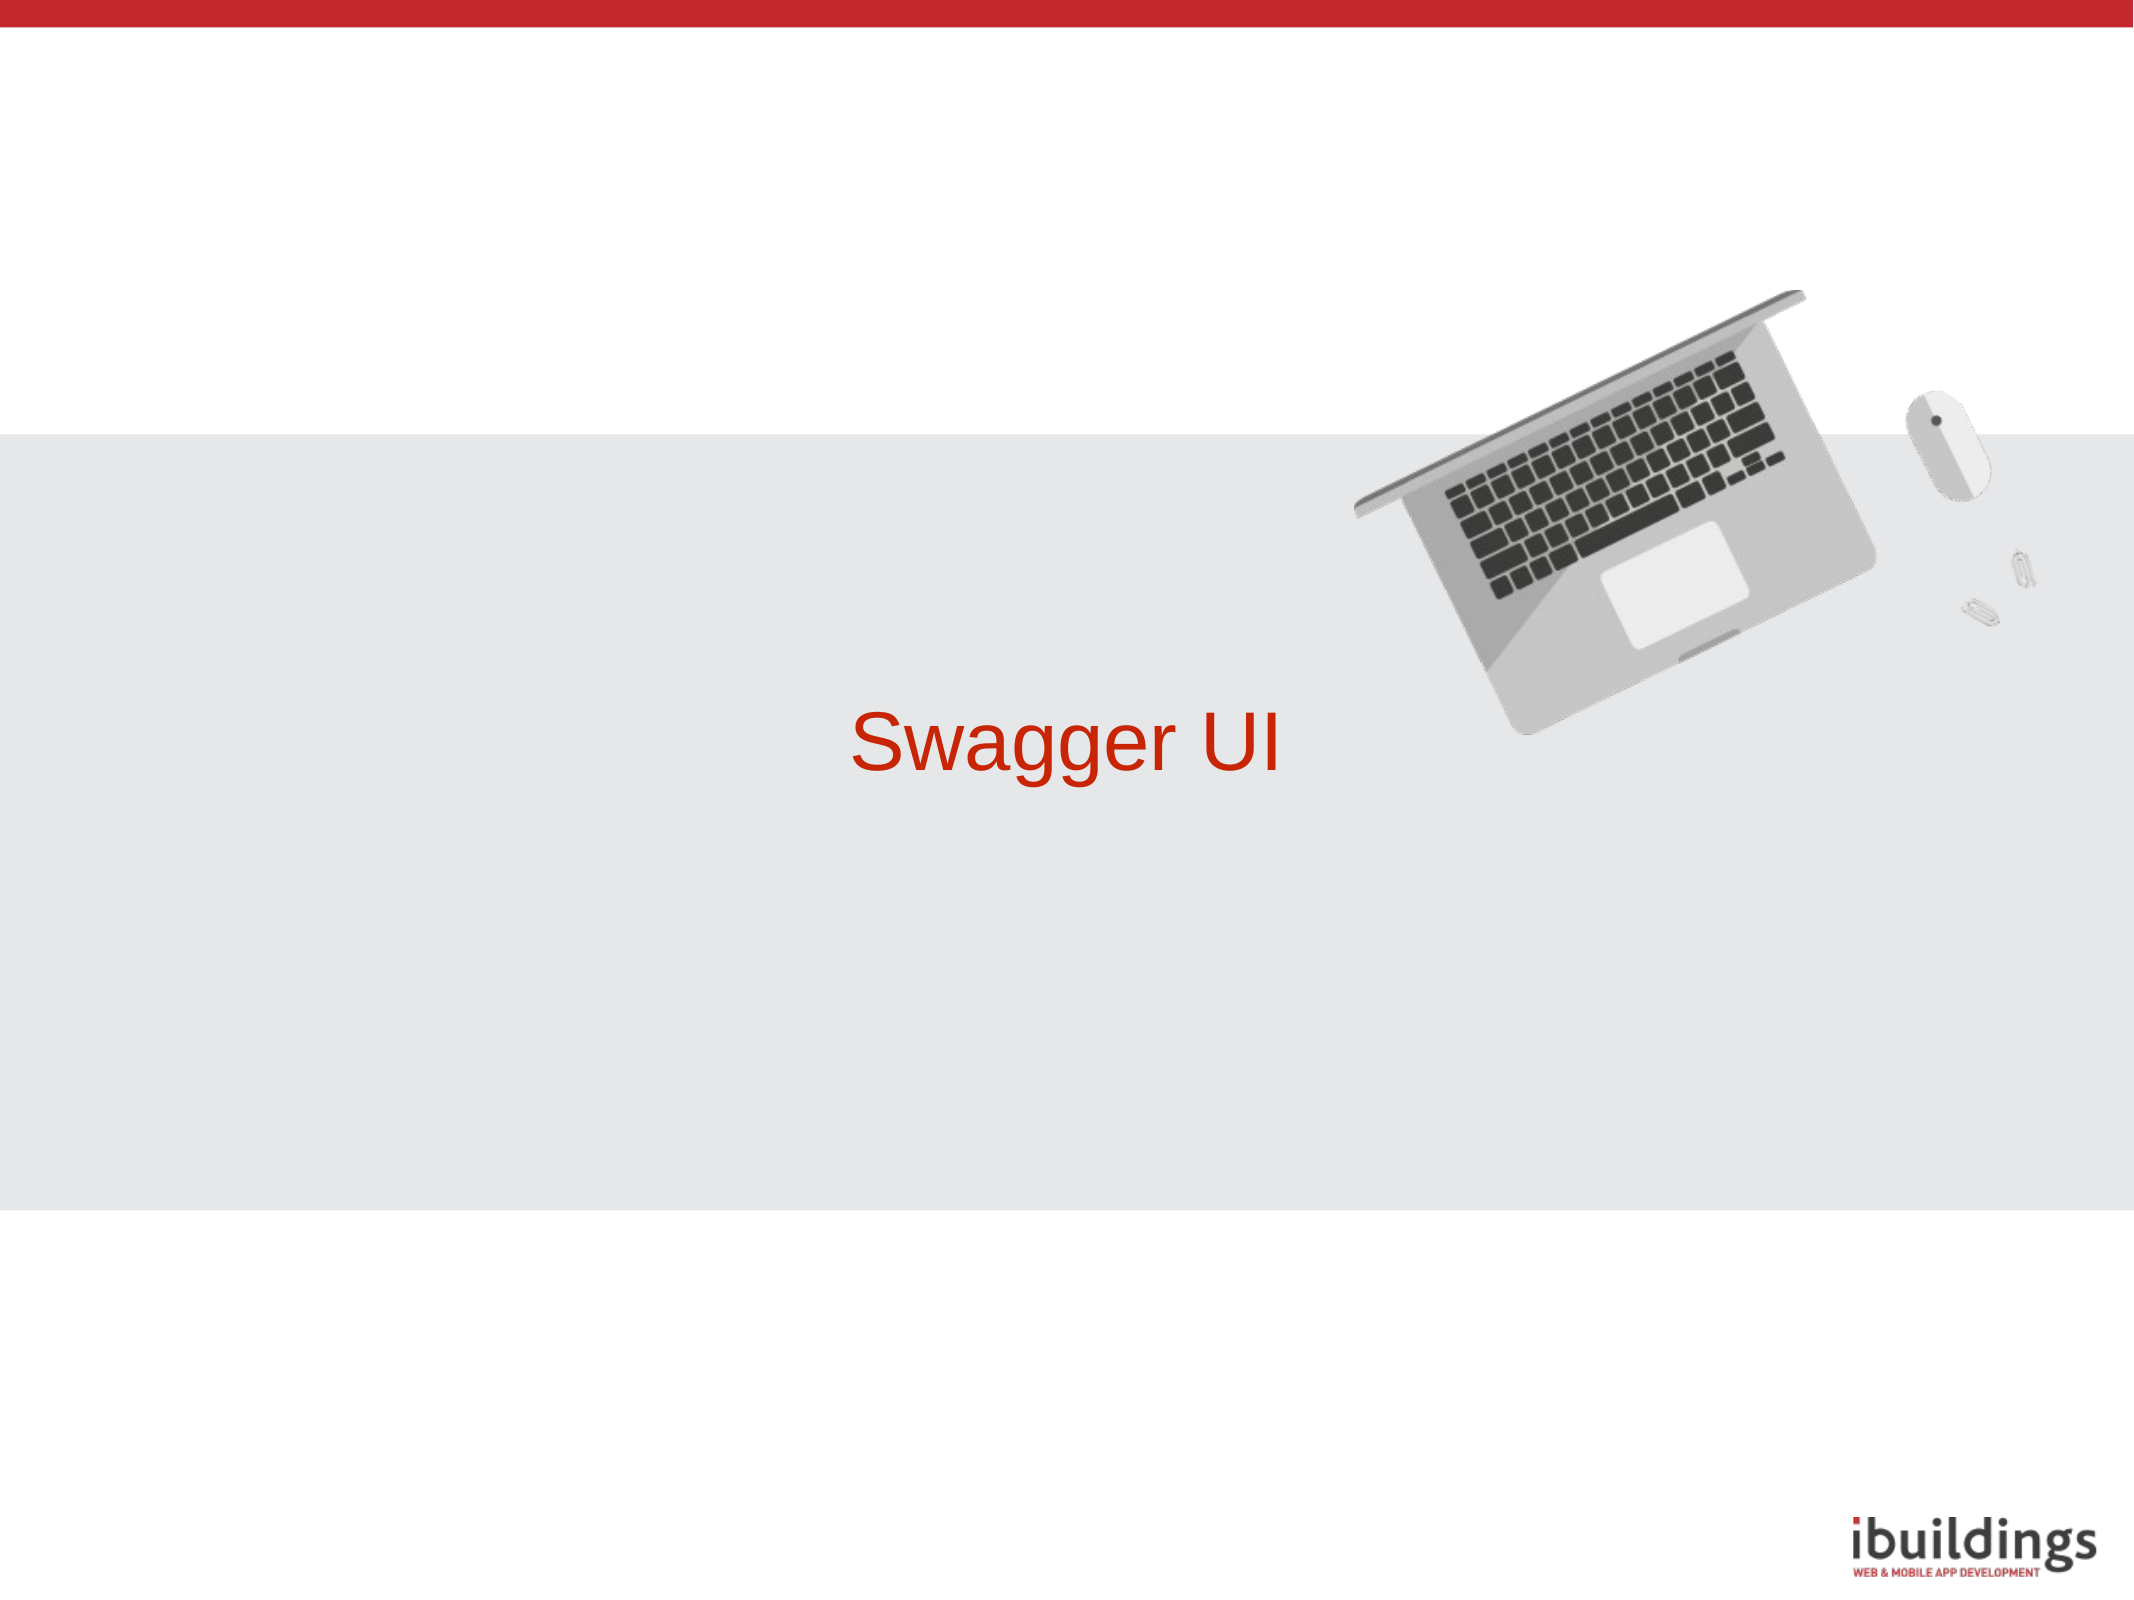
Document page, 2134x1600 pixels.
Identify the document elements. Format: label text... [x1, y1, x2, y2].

picture [1853, 1517, 2099, 1577]
picture [1960, 593, 2000, 633]
picture [2003, 549, 2045, 591]
text_box Swagger UI [0, 679, 2134, 796]
picture [1354, 290, 2036, 679]
